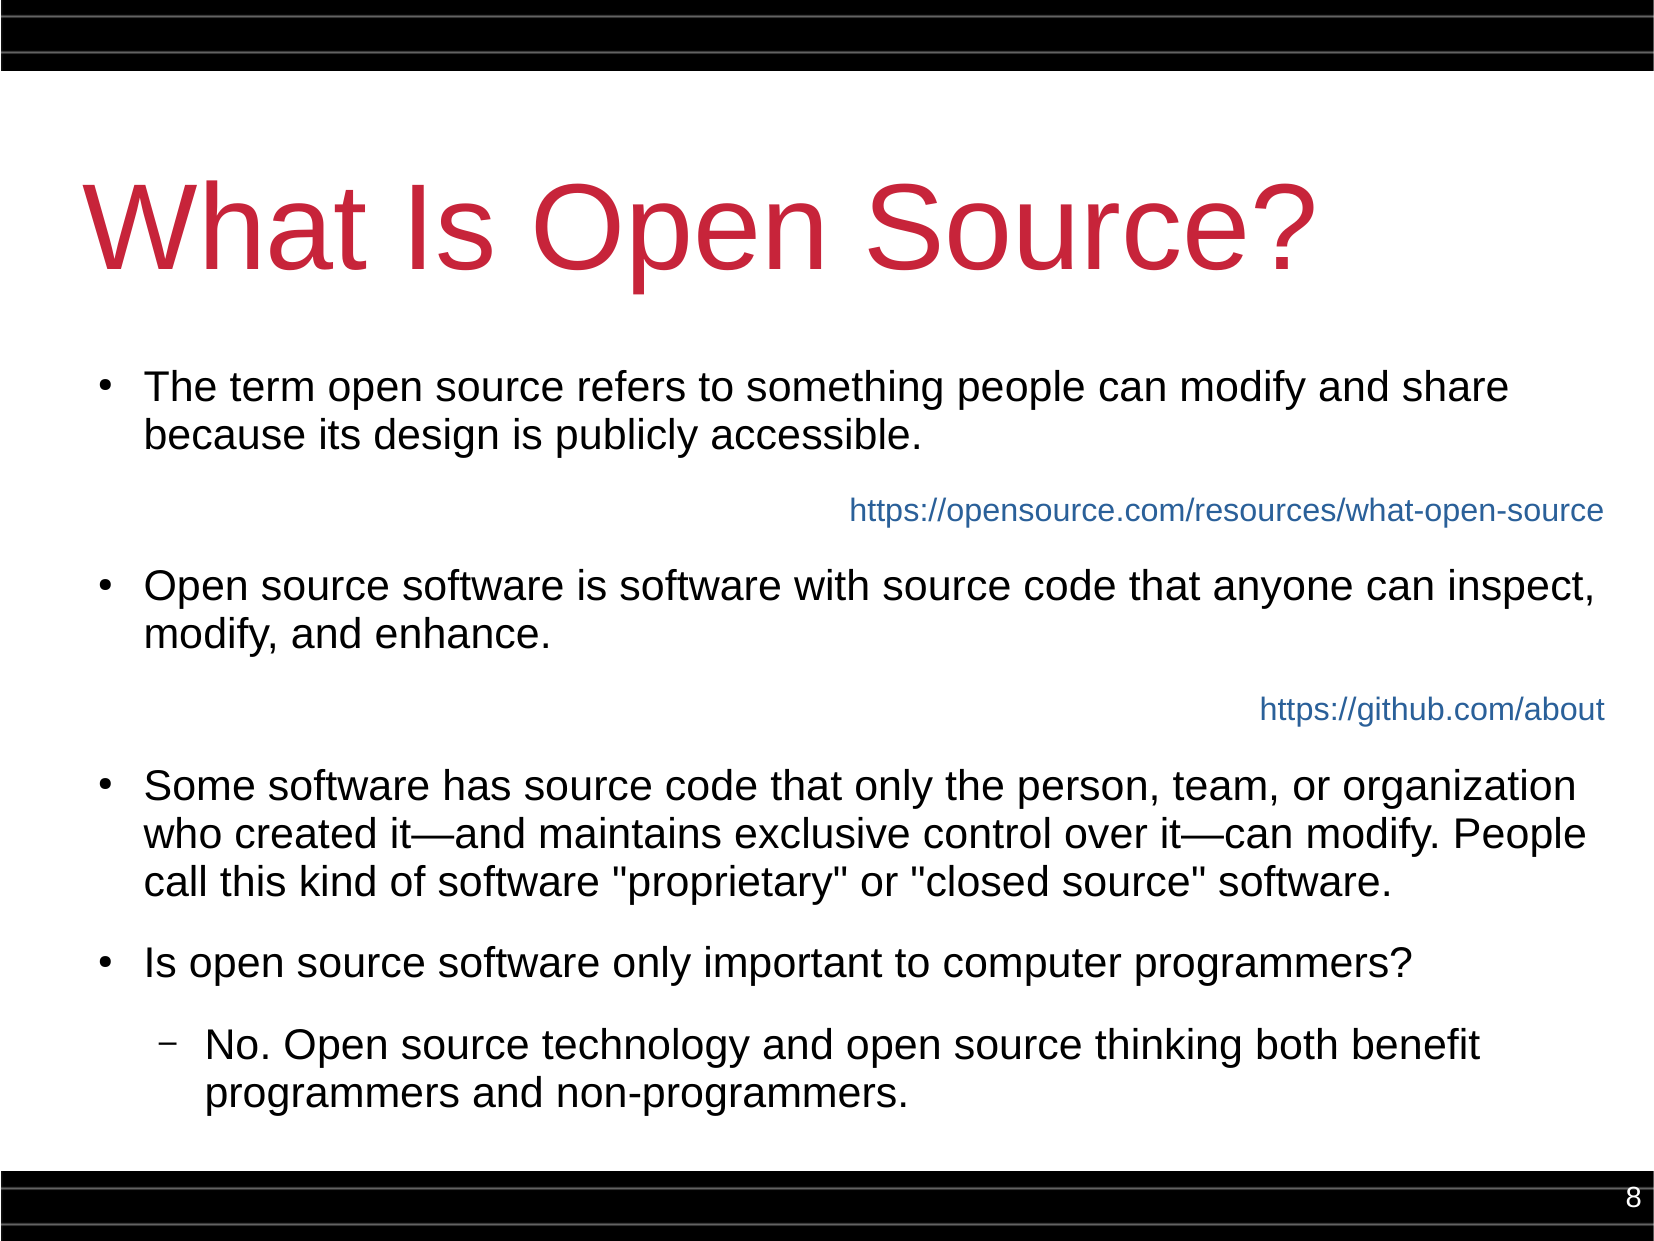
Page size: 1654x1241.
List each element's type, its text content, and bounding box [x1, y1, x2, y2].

picture [1, 1171, 1654, 1241]
list The term open source refers to something people can modify and share because its design is publicly accessible. https://opensource.com/resources/what-open-source Open source software is software with source code that anyone can inspect, modify, and enhance. https://github.com/about Some software has source code that only the person, team, or organization who created it—and maintains exclusive control over it—can modify. People call this kind of software "proprietary" or "closed source" software. Is open source software only important to computer programmers? No. Open source technology and open source thinking both benefit programmers and non-programmers. [82, 362, 1606, 1134]
picture [1, 0, 1654, 71]
title What Is Open Source? [82, 123, 1571, 331]
